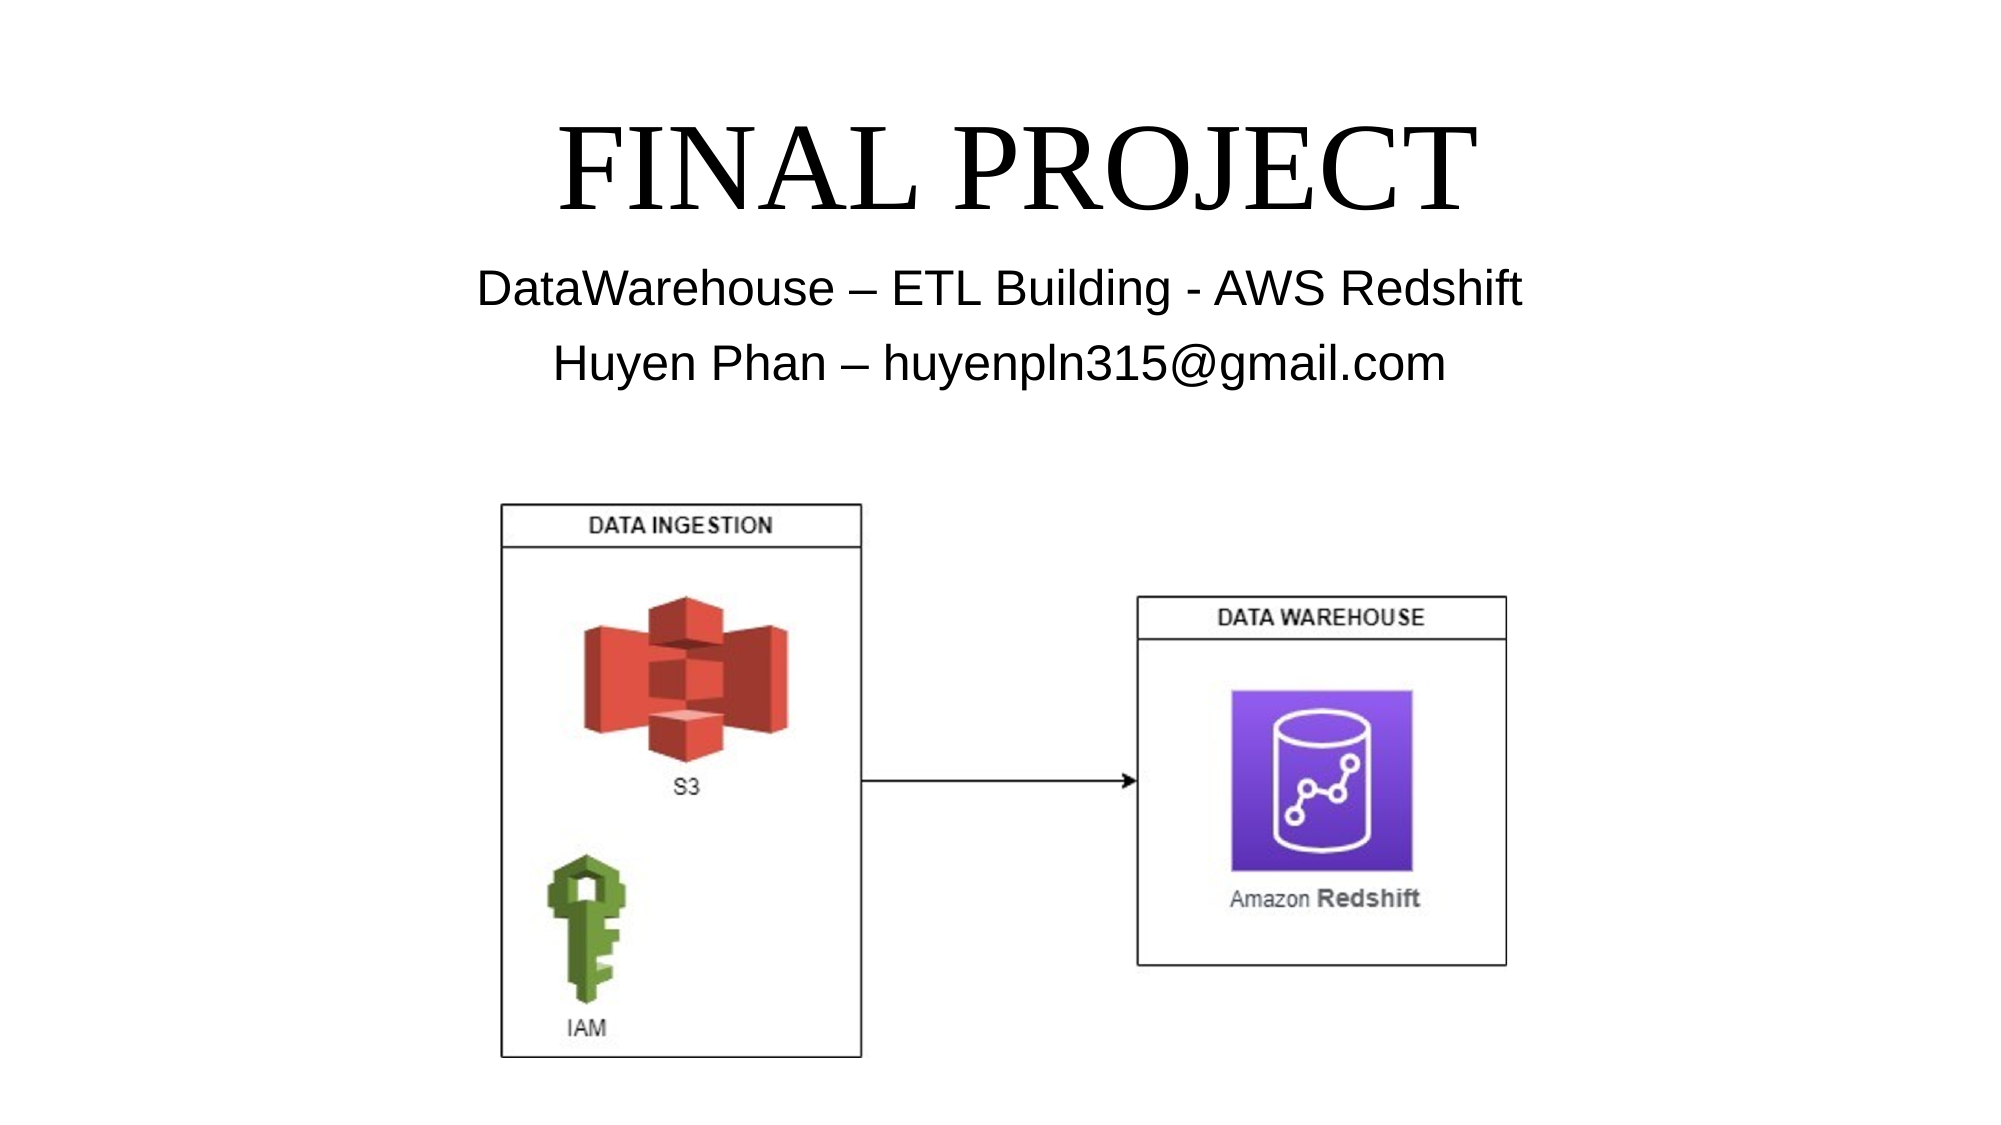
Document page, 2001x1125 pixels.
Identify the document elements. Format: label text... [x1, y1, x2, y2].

title FINAL PROJECT [267, 60, 1768, 245]
subtitle DataWarehouse – ETL Building - AWS Redshift Huyen Phan – huyenpln315@gmail.com [17, 254, 1983, 527]
picture [449, 460, 1586, 1088]
